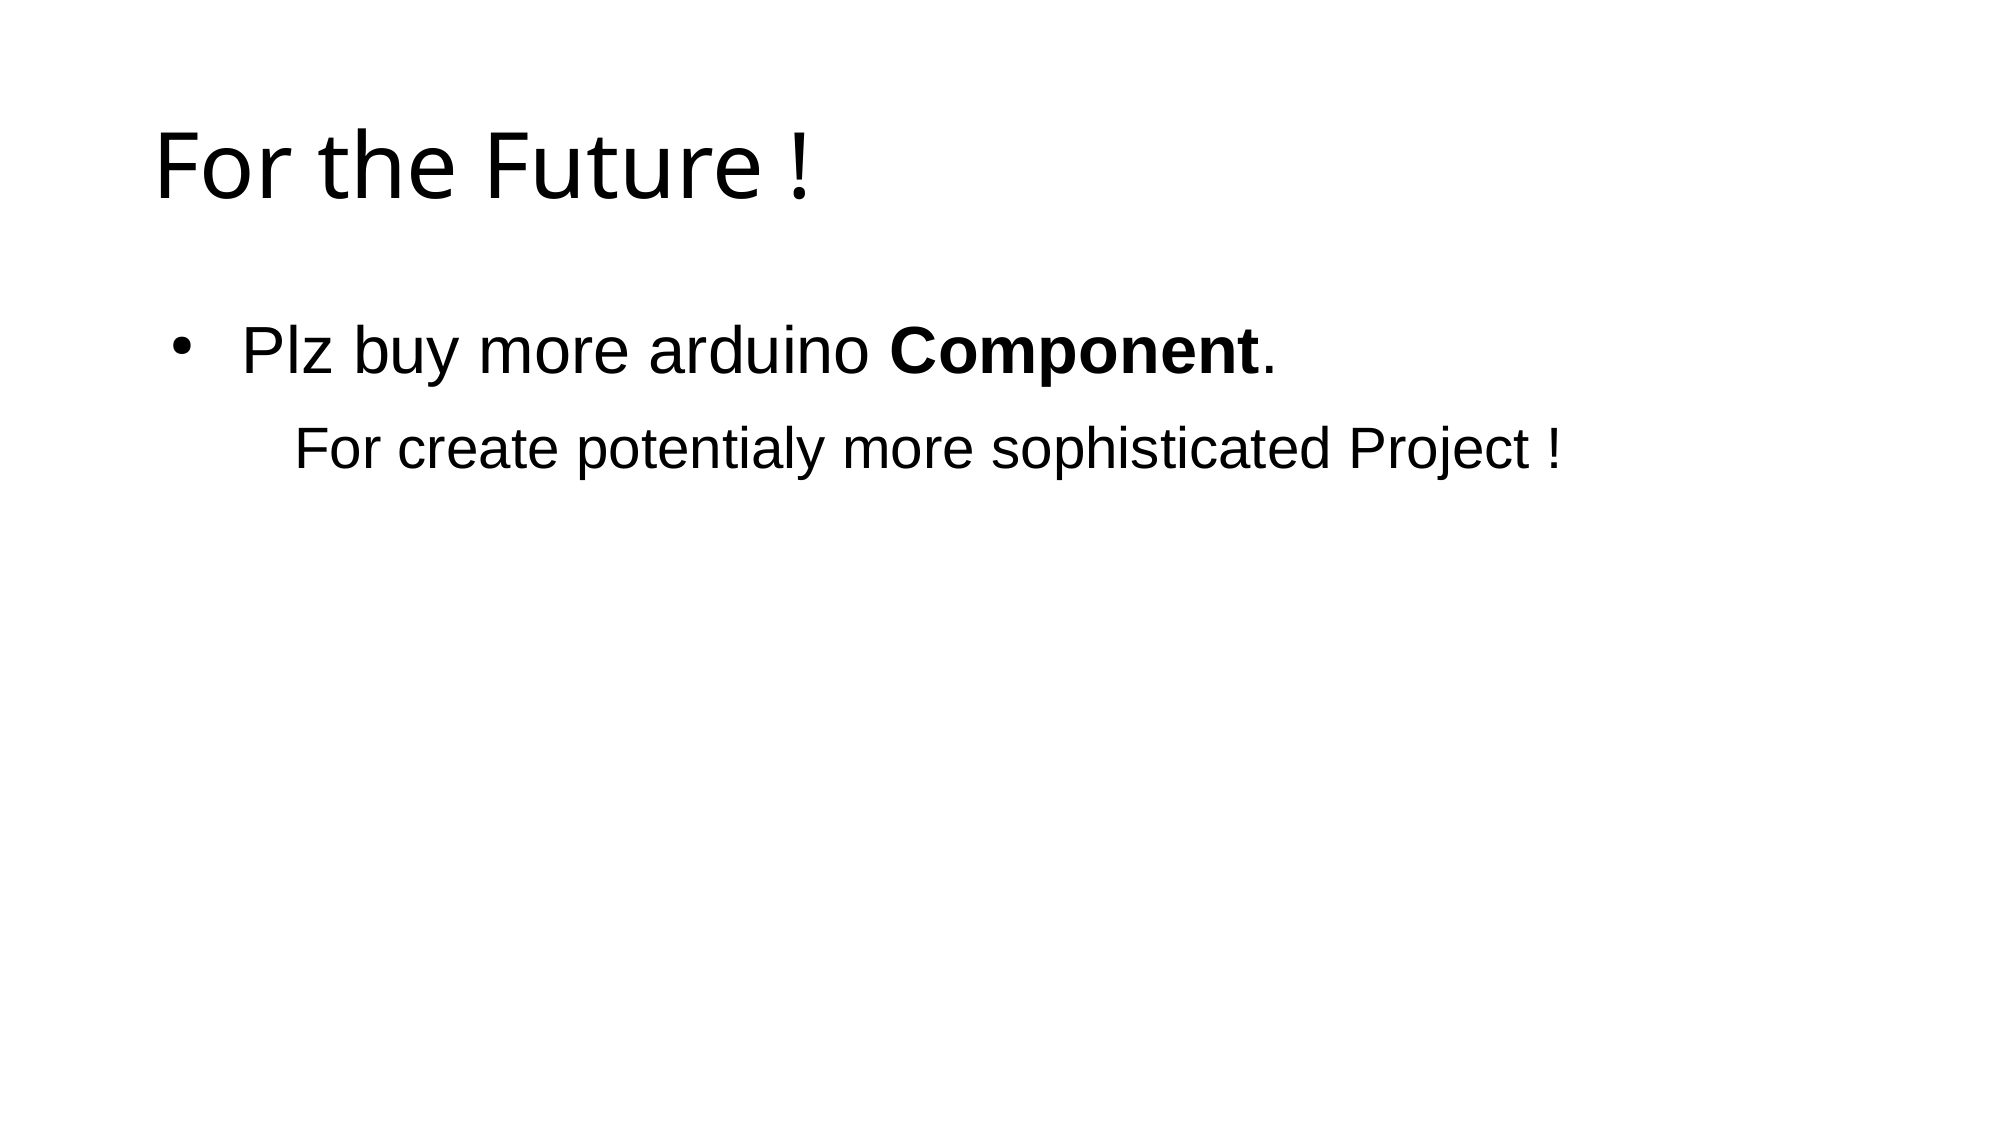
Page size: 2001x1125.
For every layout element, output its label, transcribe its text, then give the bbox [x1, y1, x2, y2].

title For the Future ! [137, 59, 1863, 278]
list Plz buy more arduino Component. For create potentialy more sophisticated Project ! [137, 299, 1863, 1014]
